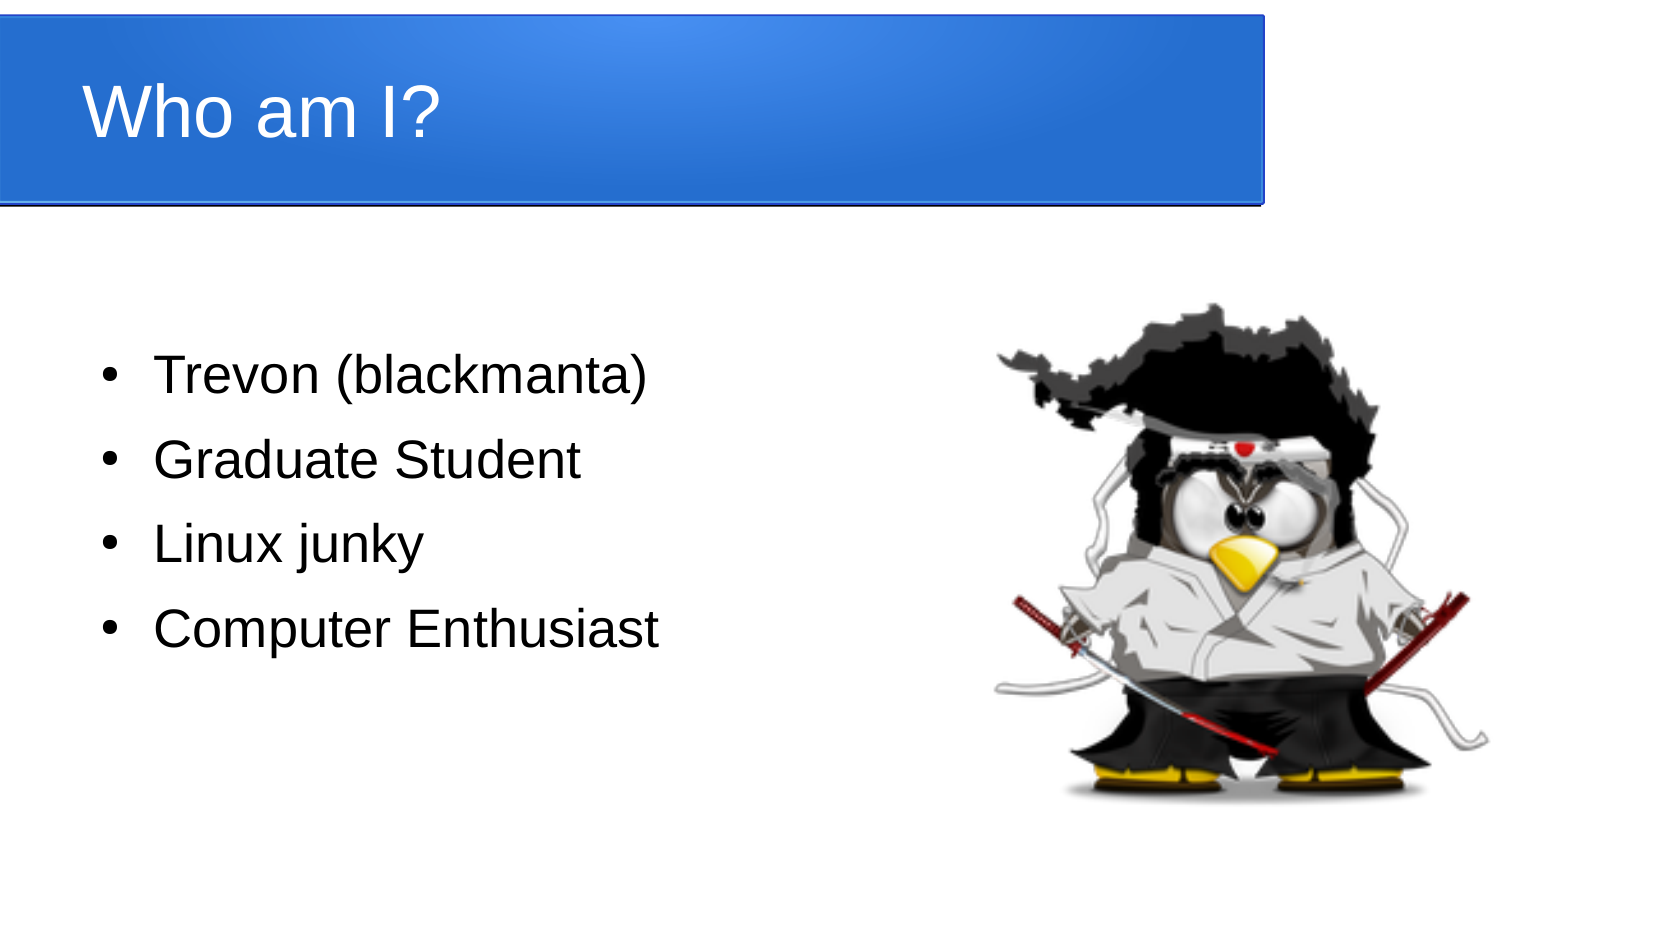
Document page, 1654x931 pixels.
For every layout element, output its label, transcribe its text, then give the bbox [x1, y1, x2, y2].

list Trevon (blackmanta) Graduate Student Linux junky Computer Enthusiast [82, 345, 781, 766]
title Who am I? [82, 35, 1235, 189]
picture [990, 299, 1501, 811]
